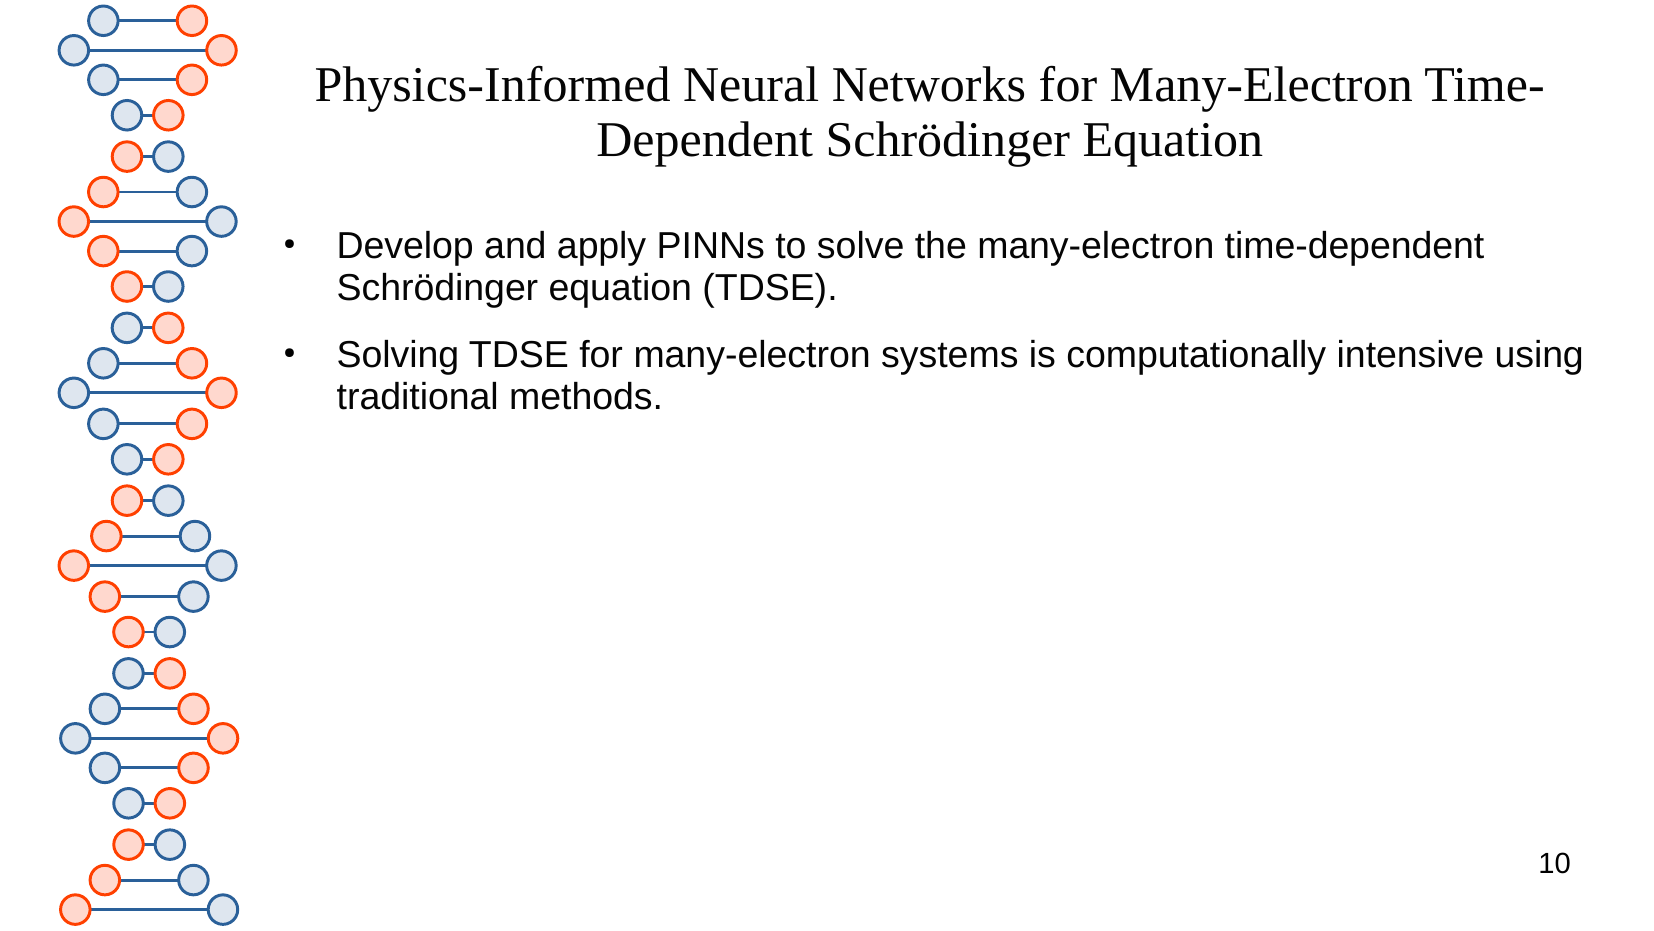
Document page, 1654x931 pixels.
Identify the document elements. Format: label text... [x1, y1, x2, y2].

list Develop and apply PINNs to solve the many-electron time-dependent Schrödinger equation (TDSE). Solving TDSE for many-electron systems is computationally intensive using traditional methods. [265, 224, 1595, 764]
title Physics-Informed Neural Networks for Many-Electron Time-Dependent Schrödinger Equation [265, 35, 1595, 189]
